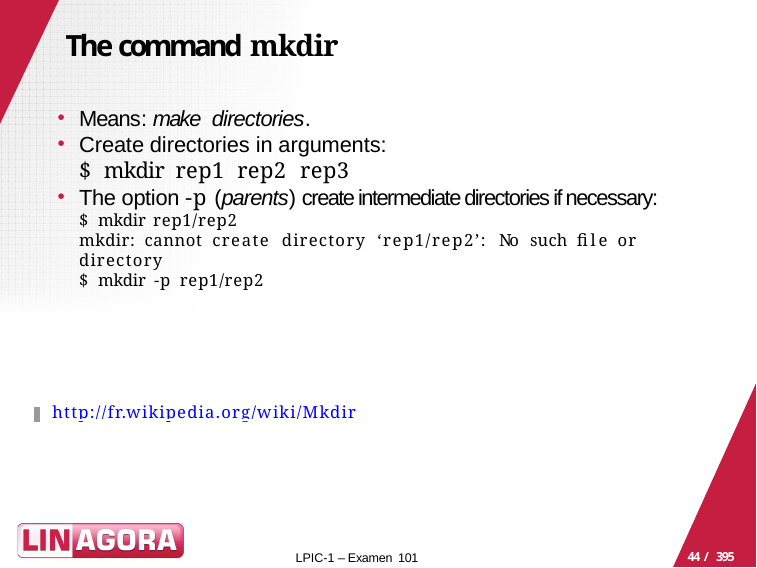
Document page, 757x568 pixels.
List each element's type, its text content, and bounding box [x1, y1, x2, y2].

picture [0, 0, 352, 352]
text_box <numéro> / 395 [683, 549, 747, 568]
text_box Means: make directories. Create directories in arguments: $ mkdir rep1 rep2 rep3 The option -p (parents) create intermediate directories if necessary: $ mkdir rep1/rep2 mkdir: cannot create directory ‘rep1/rep2’: No such file or directory $ mkdir -p rep1/rep2 [55, 104, 691, 354]
text_box LPIC-1 – Examen 101 [293, 549, 420, 568]
text_box http://fr.wikipedia.org/wiki/Mkdir [50, 401, 426, 423]
text_box [17, 520, 184, 562]
text_box The command mkdir [63, 26, 697, 122]
